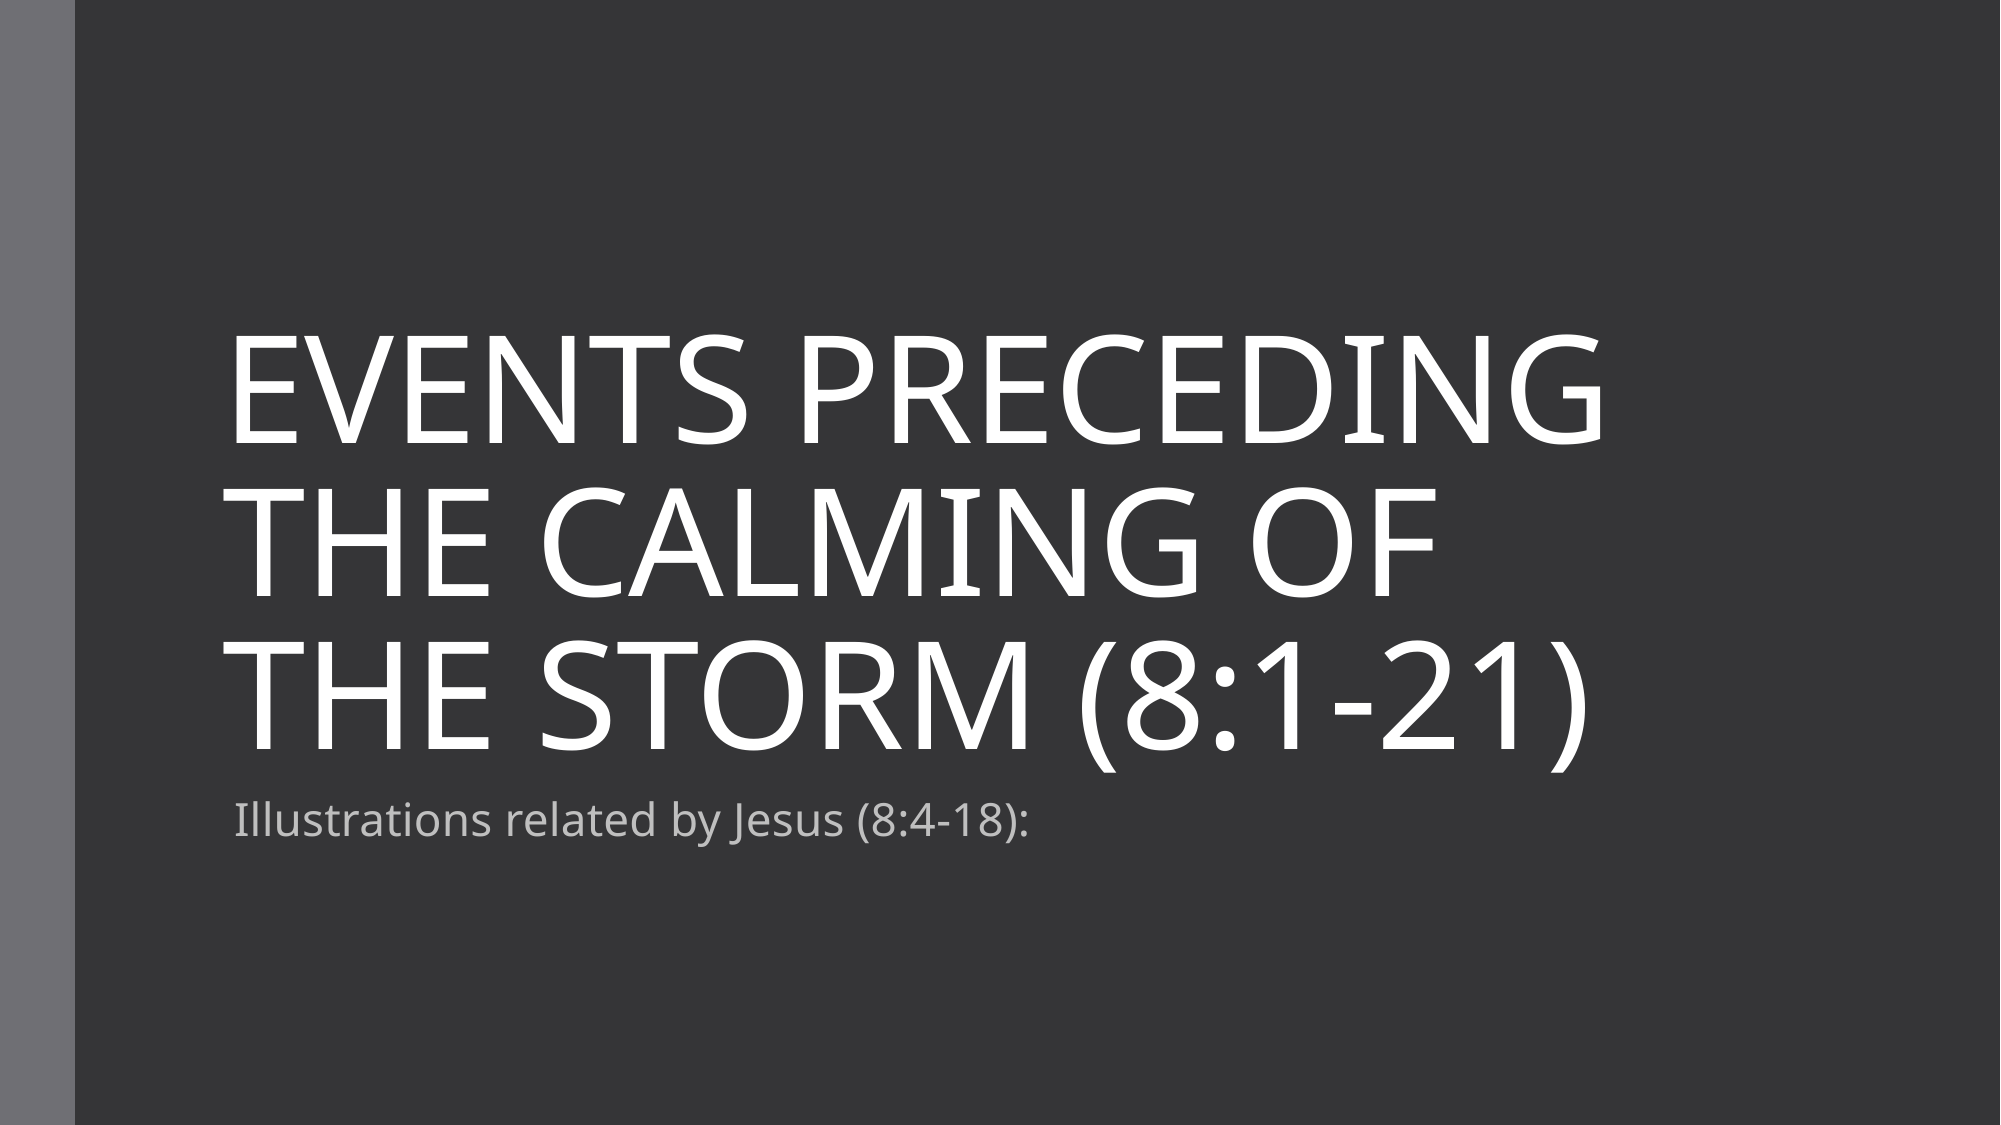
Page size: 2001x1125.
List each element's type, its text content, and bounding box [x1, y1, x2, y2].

subtitle Illustrations related by Jesus (8:4-18): [206, 787, 1752, 1066]
title EVENTS PRECEDING THE CALMING OF THE STORM (8:1-21) [206, 124, 1752, 787]
